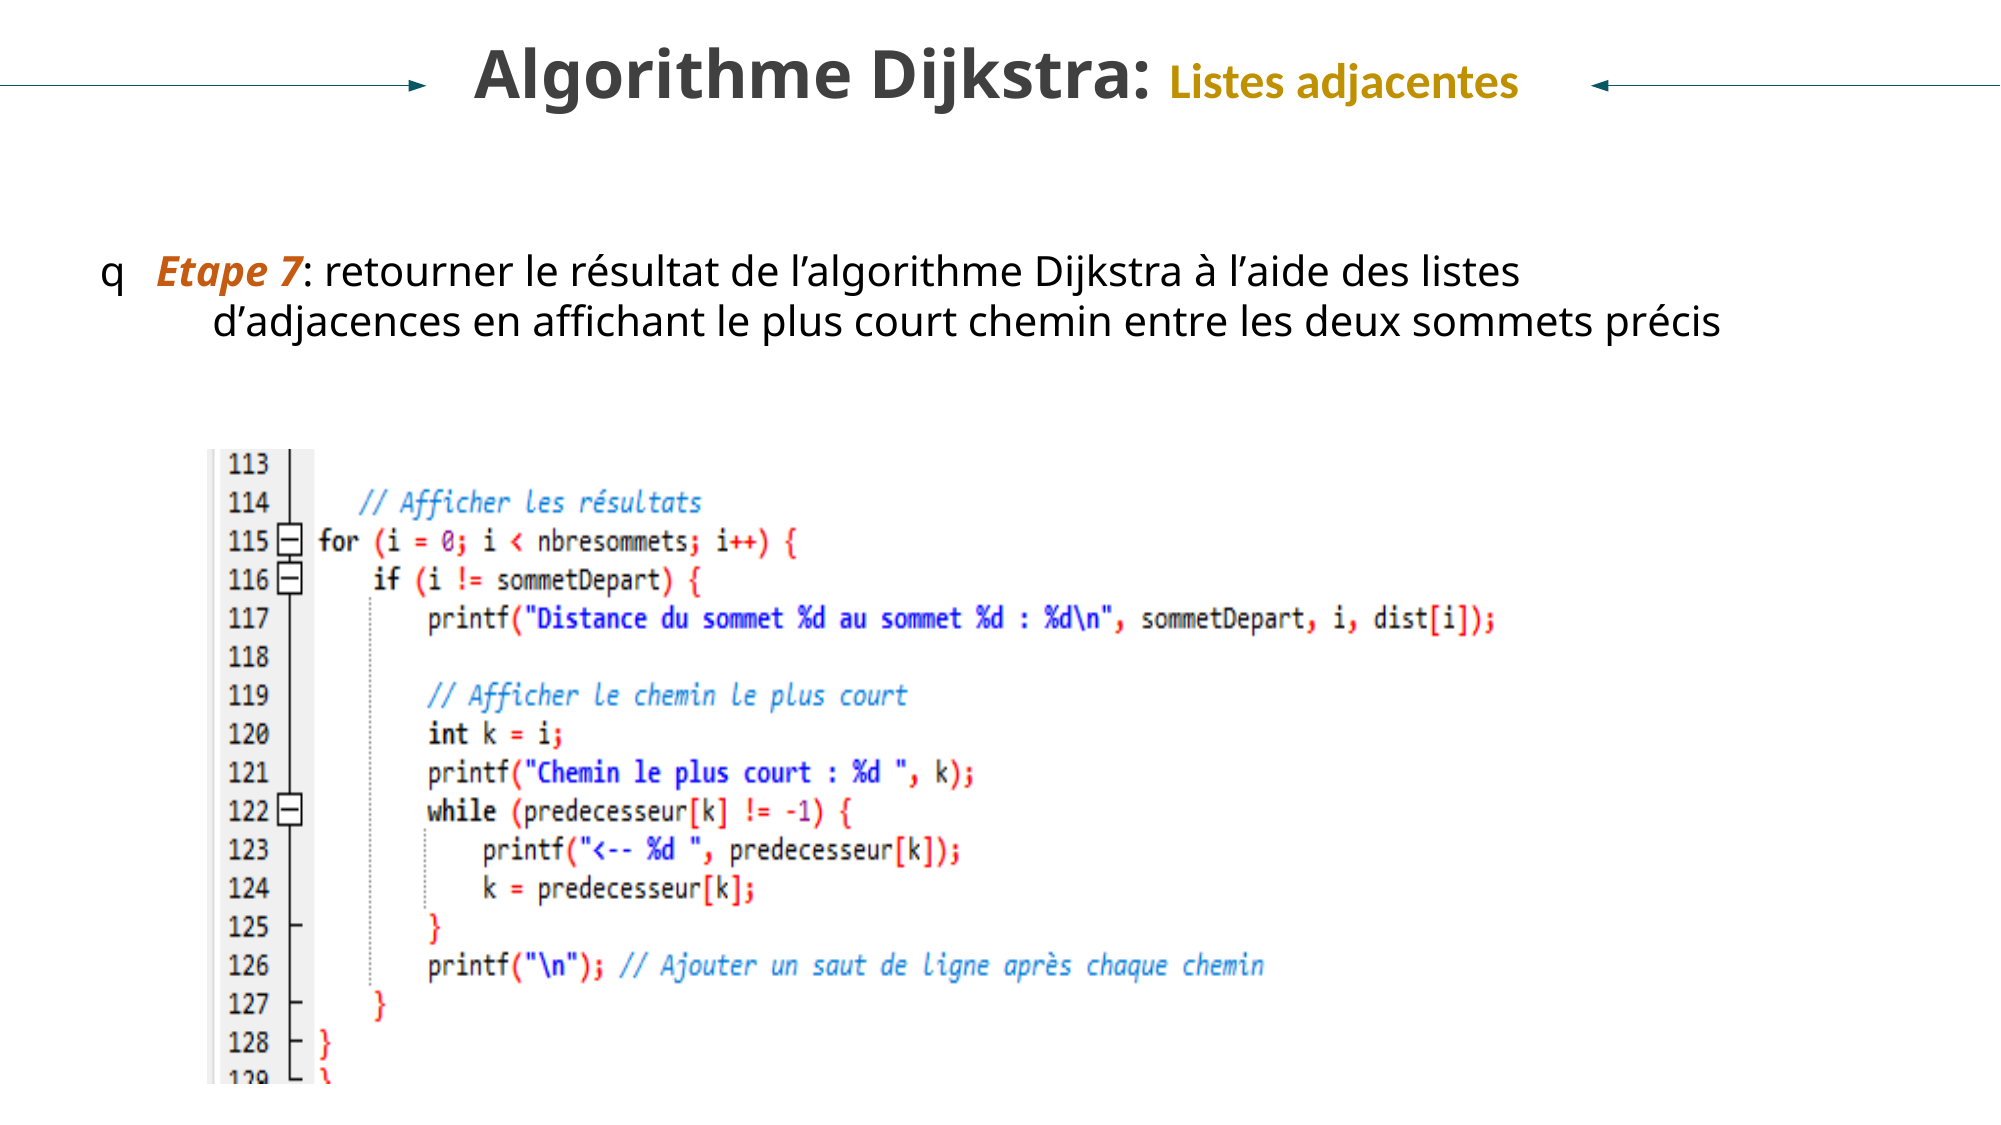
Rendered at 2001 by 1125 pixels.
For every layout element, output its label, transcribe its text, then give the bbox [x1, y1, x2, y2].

text_box Etape 7: retourner le résultat de l’algorithme Dijkstra à l’aide des listes d’adjacences en affichant le plus court chemin entre les deux sommets précis [84, 237, 1742, 354]
picture [207, 450, 1621, 1084]
text_box Algorithme Dijkstra: Listes adjacentes [267, 41, 1750, 115]
